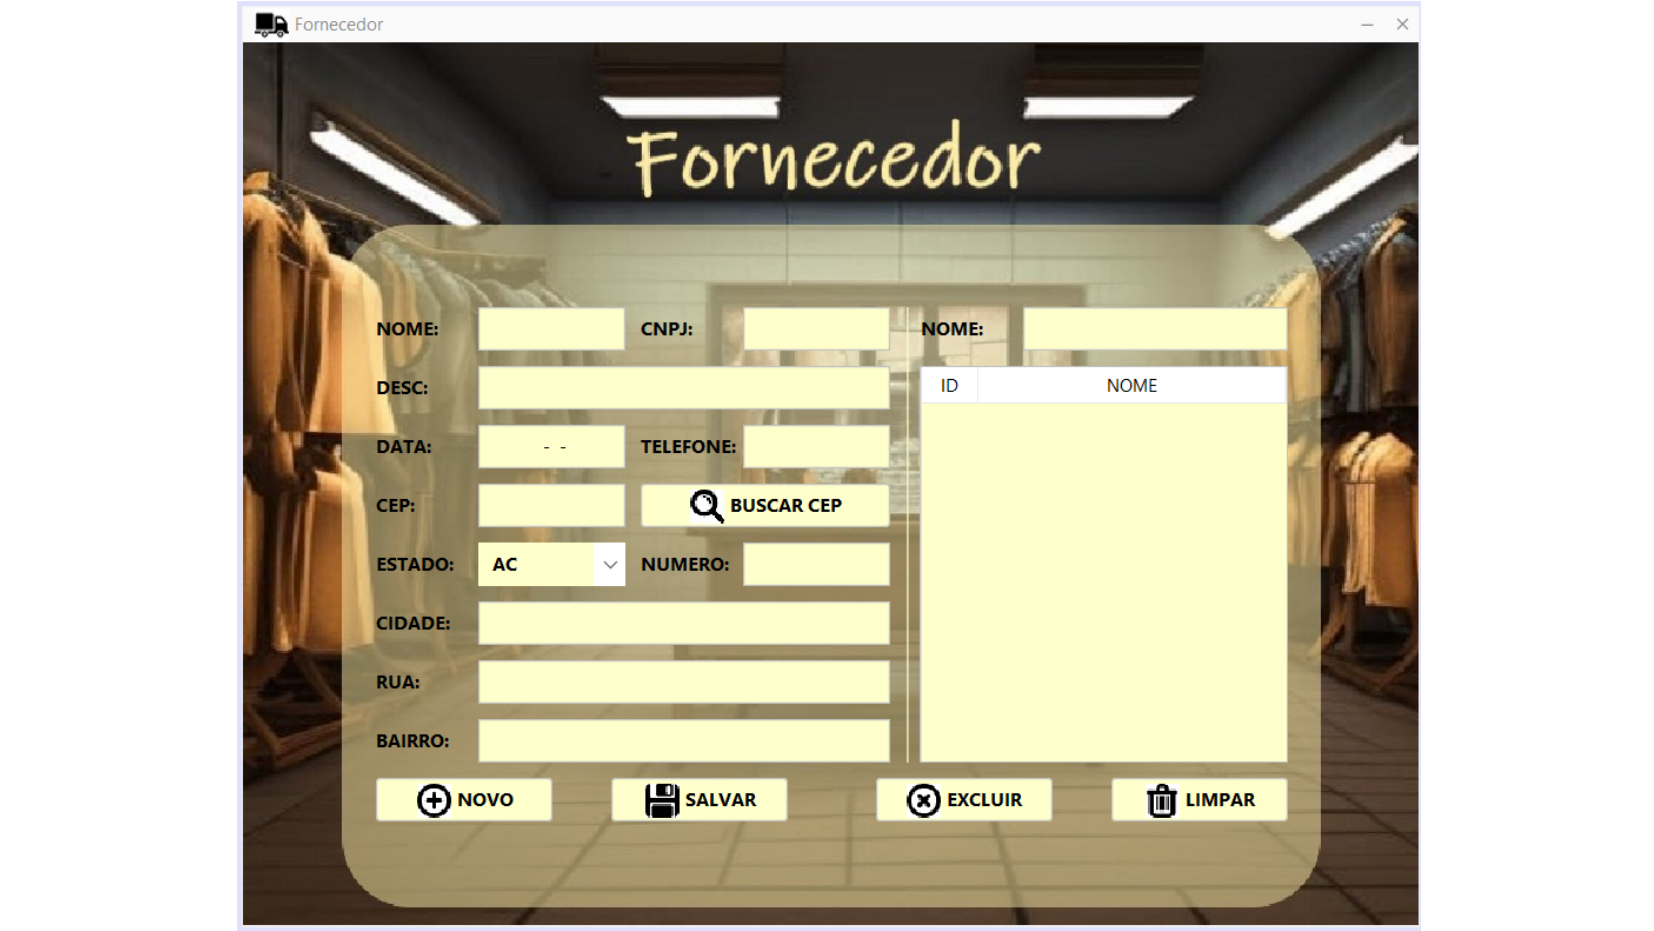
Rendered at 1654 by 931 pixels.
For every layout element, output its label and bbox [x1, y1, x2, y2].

picture [236, 0, 1421, 931]
